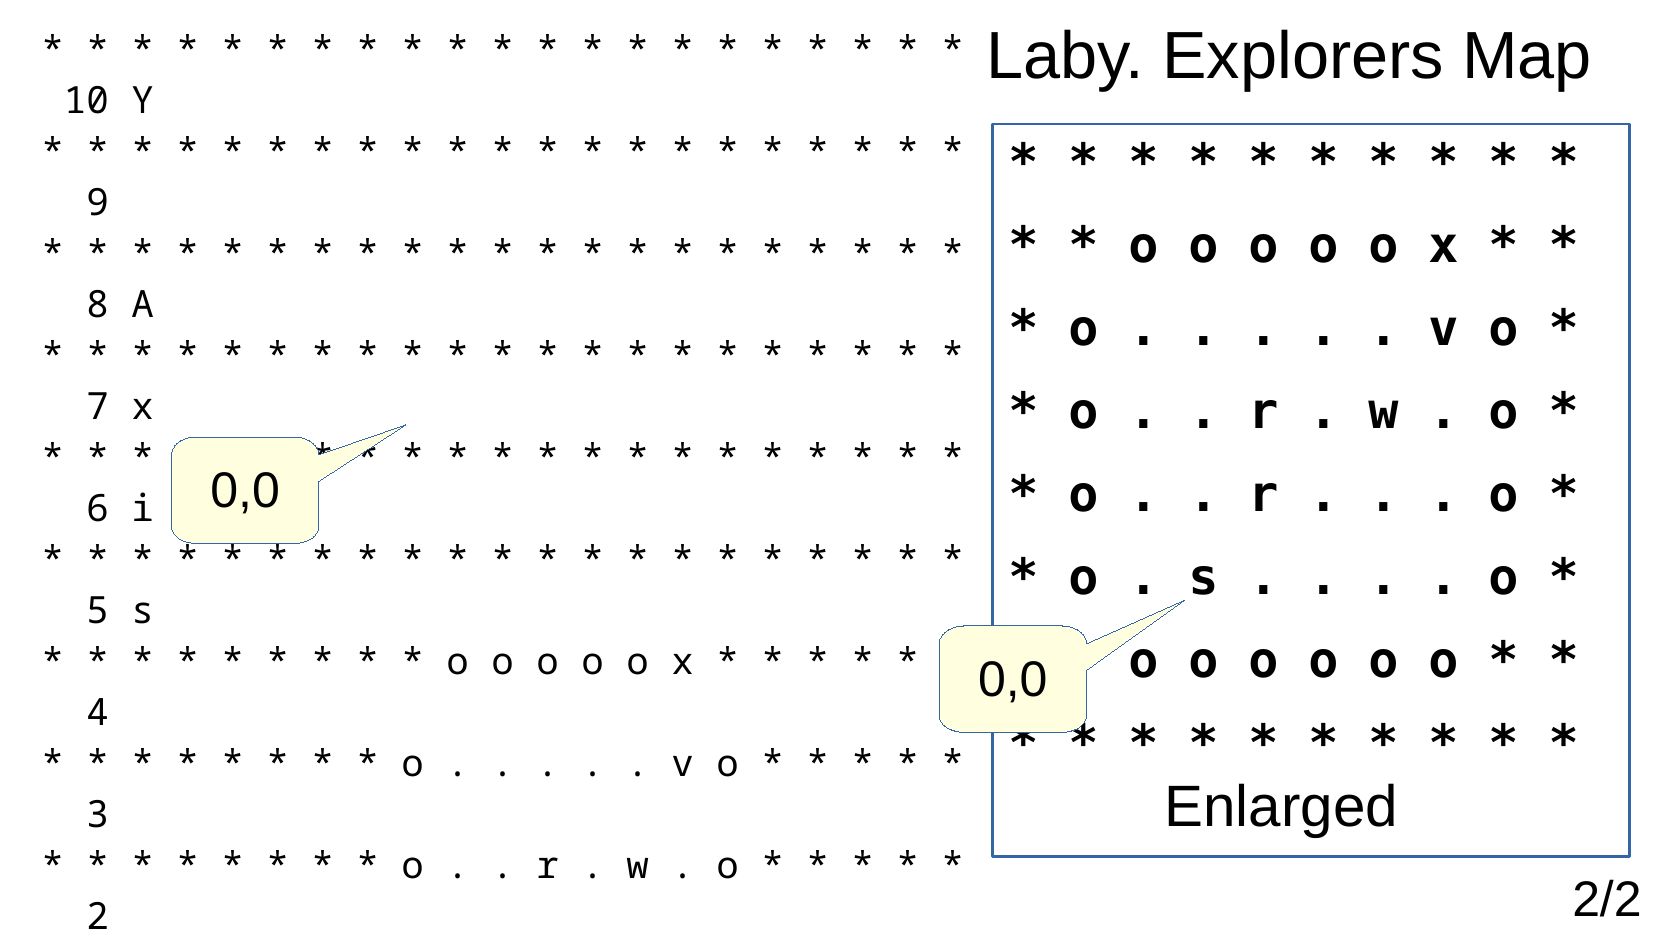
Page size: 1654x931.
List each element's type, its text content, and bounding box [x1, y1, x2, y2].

text_box * * * * * * * * * * * * * * * * * * * * * 10 Y * * * * * * * * * * * * * * * * * * * * * 9 * * * * * * * * * * * * * * * * * * * * * 8 A * * * * * * * * * * * * * * * * * * * * * 7 x * * * * * * * * * * * * * * * * * * * * * 6 i * * * * * * * * * * * * * * * * * * * * * 5 s * * * * * * * * * o o o o o x * * * * * * 4 * * * * * * * * o . . . . . v o * * * * * 3 * * * * * * * * o . . r . w . o * * * * * 2 * * * * * * * * o . . r . . . o * * * * * 1 * * * * * * * * o . s . . . . o * * * * * 0 * * * * * * * * * o o o o o o * * * * * * -1 * * * * * * * * * * * * * * * * * * * * * -2 * * * * * * * * * * * * * * * * * * * * * -3 * * * * * * * * * * * * * * * * * * * * * -4 * * * * * * * * * * * * * * * * * * * * * -5 * * * * * * * * * * * * * * * * * * * * * -6 * * * * * * * * * * * * * * * * * * * * * -7 * * * * * * * * * * * * * * * * * * * * * -8 * * * * * * * * * * * * * * * * * * * * * -9 * * * * * * * * * * * * * * * * * * * * * -10 0 9 8 7 6 5 4 3 2 1 0 1 2 3 4 5 6 7 8 9 0 1 - - - - - - - - - 1 - X Axis [41, 22, 981, 931]
title 2/2 [1523, 871, 1642, 931]
text_box 0,0 [939, 600, 1185, 733]
title Enlarged [968, 773, 1595, 857]
title Laby. Explorers Map [986, 17, 1613, 125]
text_box 0,0 [171, 424, 406, 544]
text_box * * * * * * * * * * * * o o o o o x * * * o . . . . . v o * * o . . r . w . o * * o . . r . . . o * * o . s . . . . o * * * o o o o o o * * * * * * * * * * * * [992, 124, 1630, 857]
